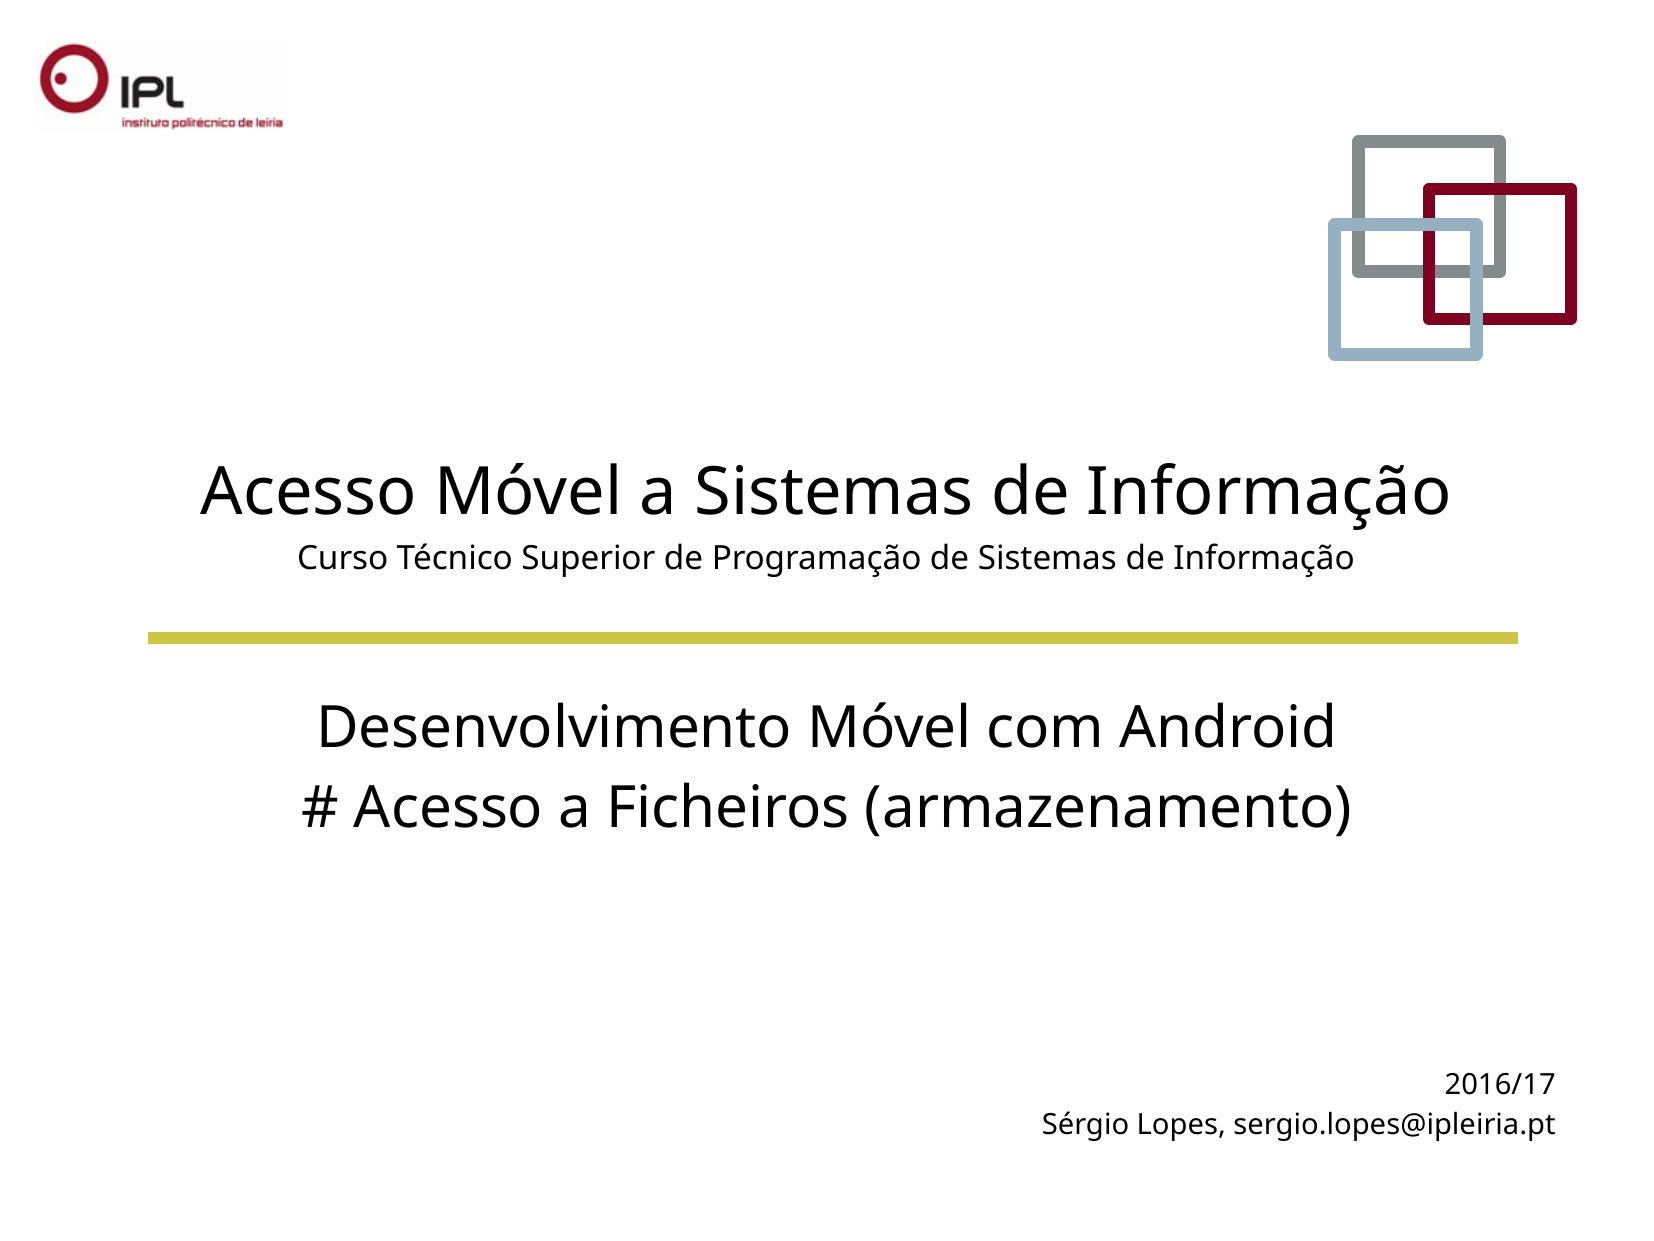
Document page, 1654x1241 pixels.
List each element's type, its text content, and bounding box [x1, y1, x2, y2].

text_box Desenvolvimento Móvel com Android # Acesso a Ficheiros (armazenamento) [183, 645, 1471, 885]
picture [35, 41, 291, 133]
subtitle Acesso Móvel a Sistemas de Informação Curso Técnico Superior de Programação de Sistemas de Informação [183, 372, 1471, 632]
text_box 2016/17 Sérgio Lopes, sergio.lopes@ipleiria.pt [933, 1055, 1571, 1151]
